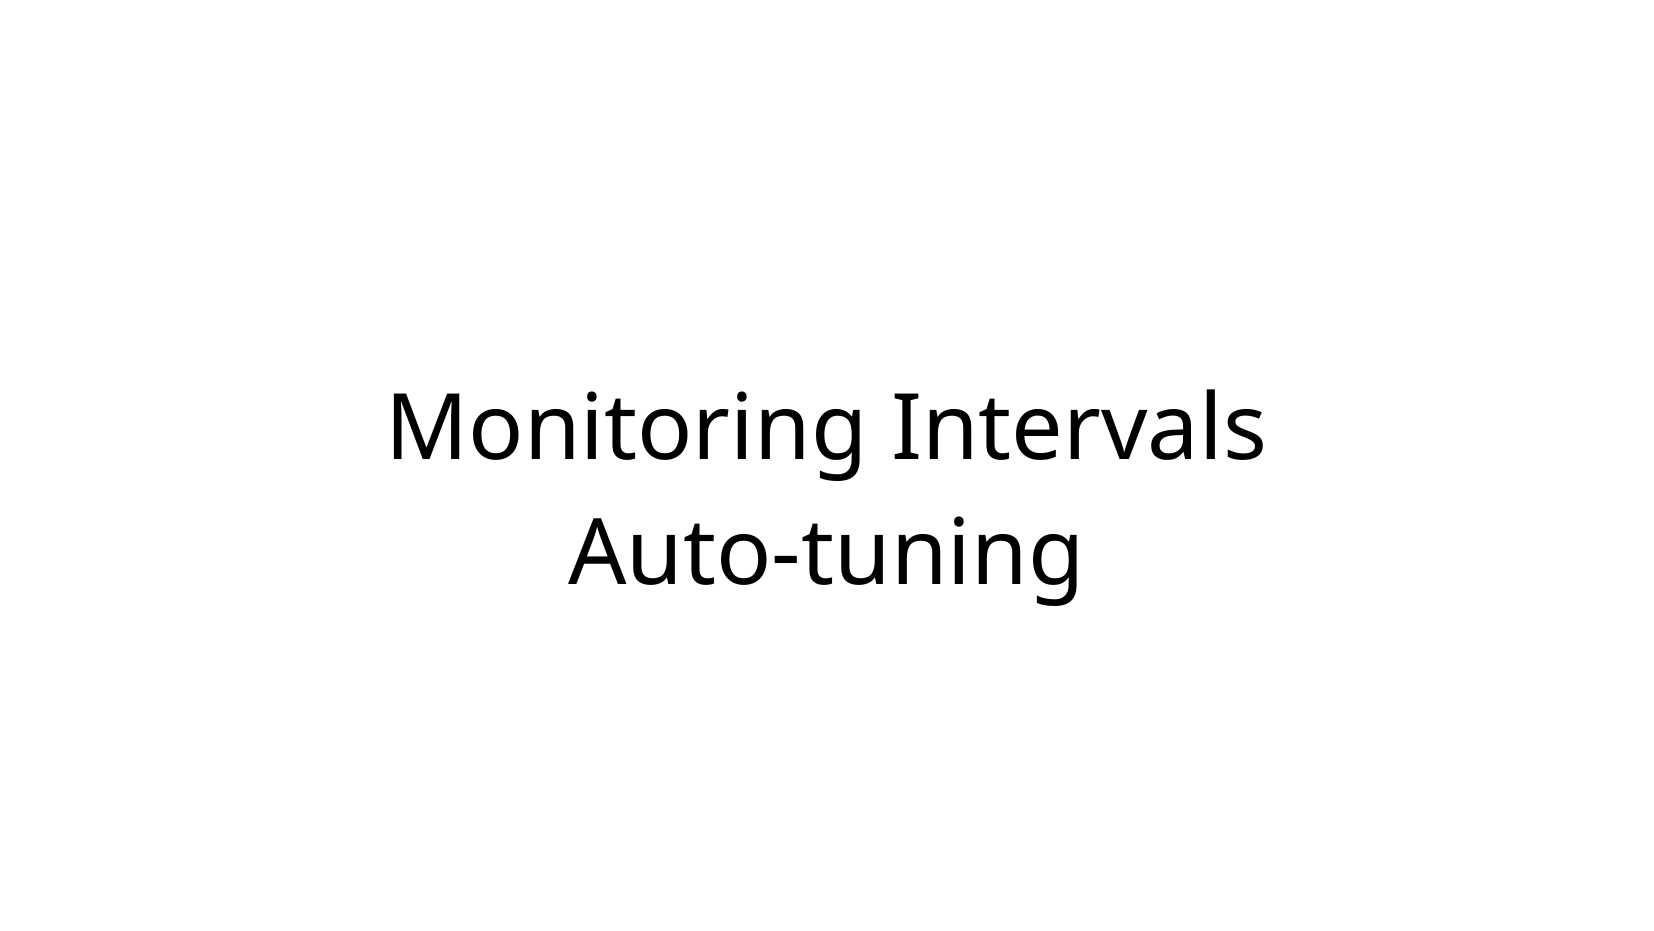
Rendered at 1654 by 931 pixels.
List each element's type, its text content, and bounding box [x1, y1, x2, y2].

title Monitoring Intervals Auto-tuning [82, 379, 1571, 594]
